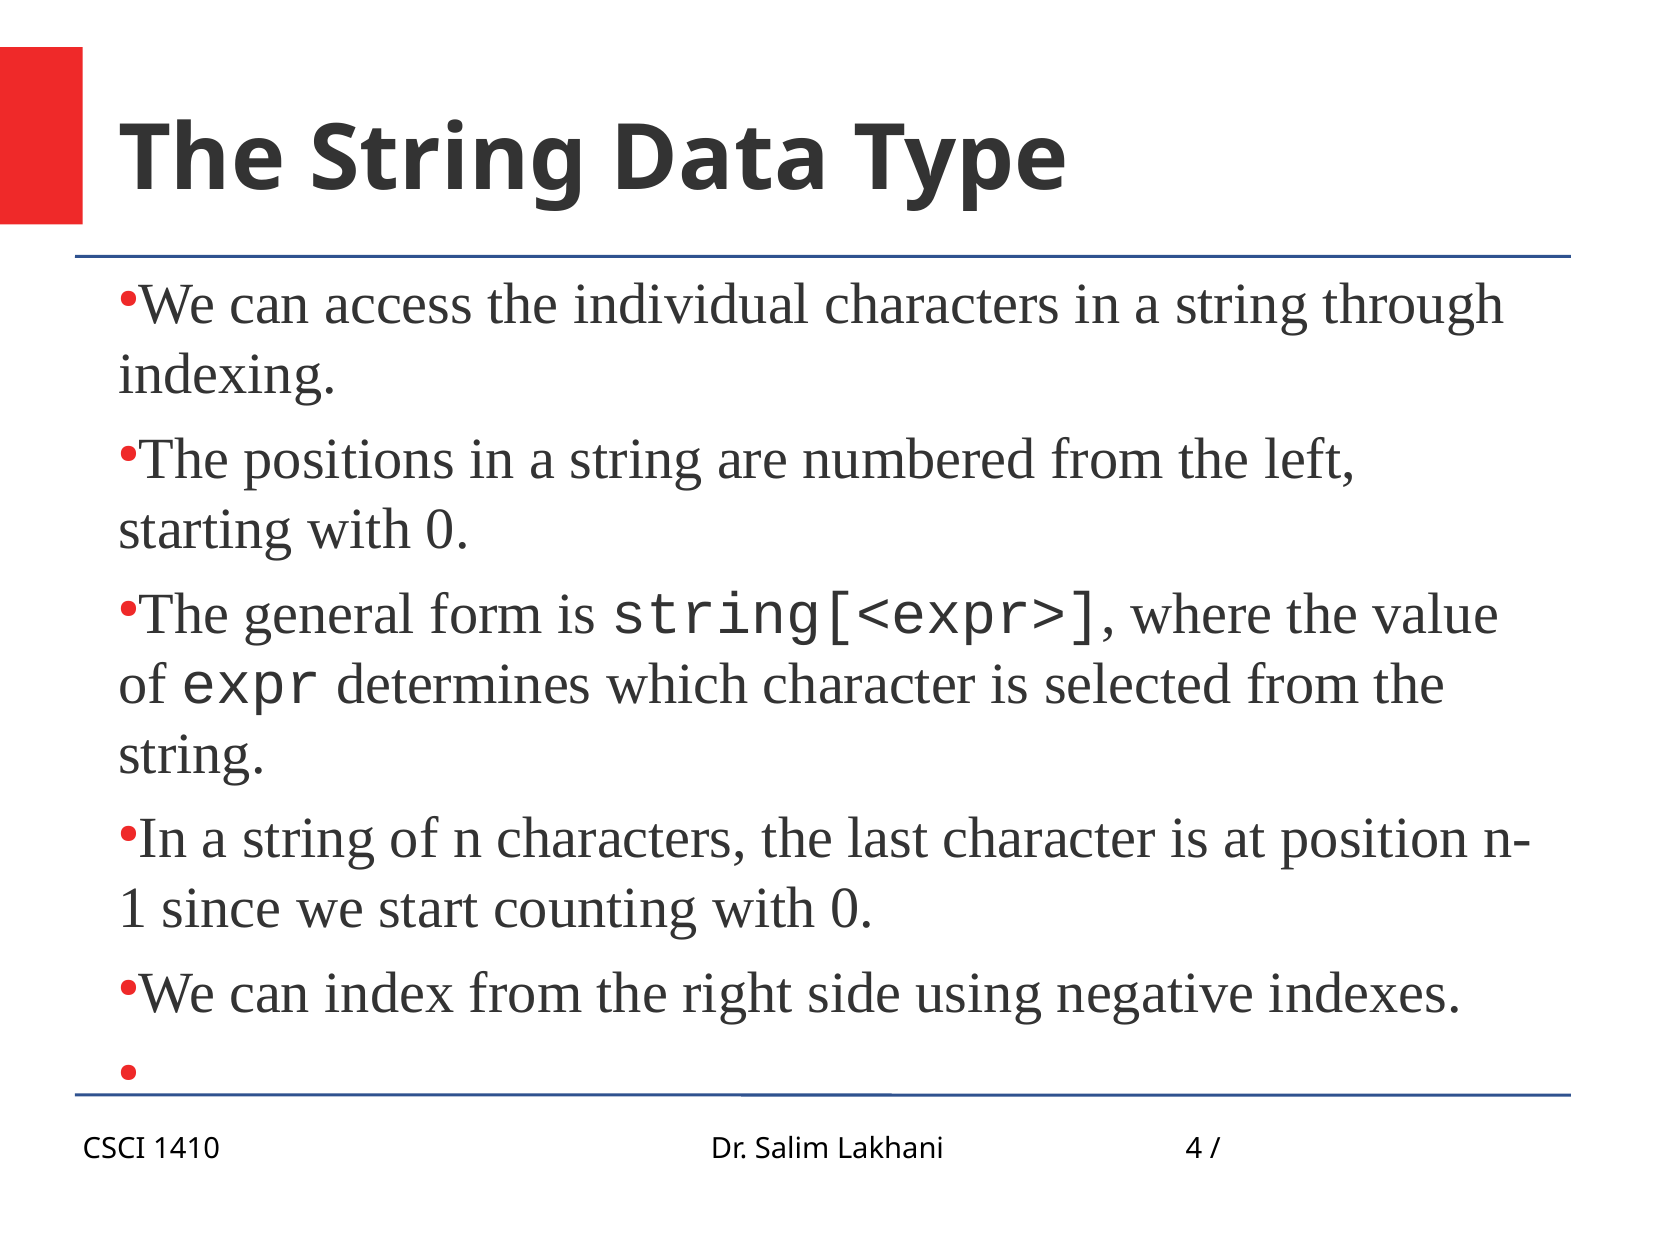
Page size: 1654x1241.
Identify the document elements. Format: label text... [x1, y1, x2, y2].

list We can access the individual characters in a string through indexing. The positions in a string are numbered from the left, starting with 0. The general form is string[<expr>], where the value of expr determines which character is selected from the string. In a string of n characters, the last character is at position n-1 since we start counting with 0. We can index from the right side using negative indexes. [118, 265, 1536, 1081]
text_box Dr. Salim Lakhani [565, 1129, 1090, 1216]
text_box CSCI 1410 [82, 1129, 468, 1216]
title The String Data Type [118, 49, 1571, 257]
text_box / [1185, 1129, 1571, 1216]
